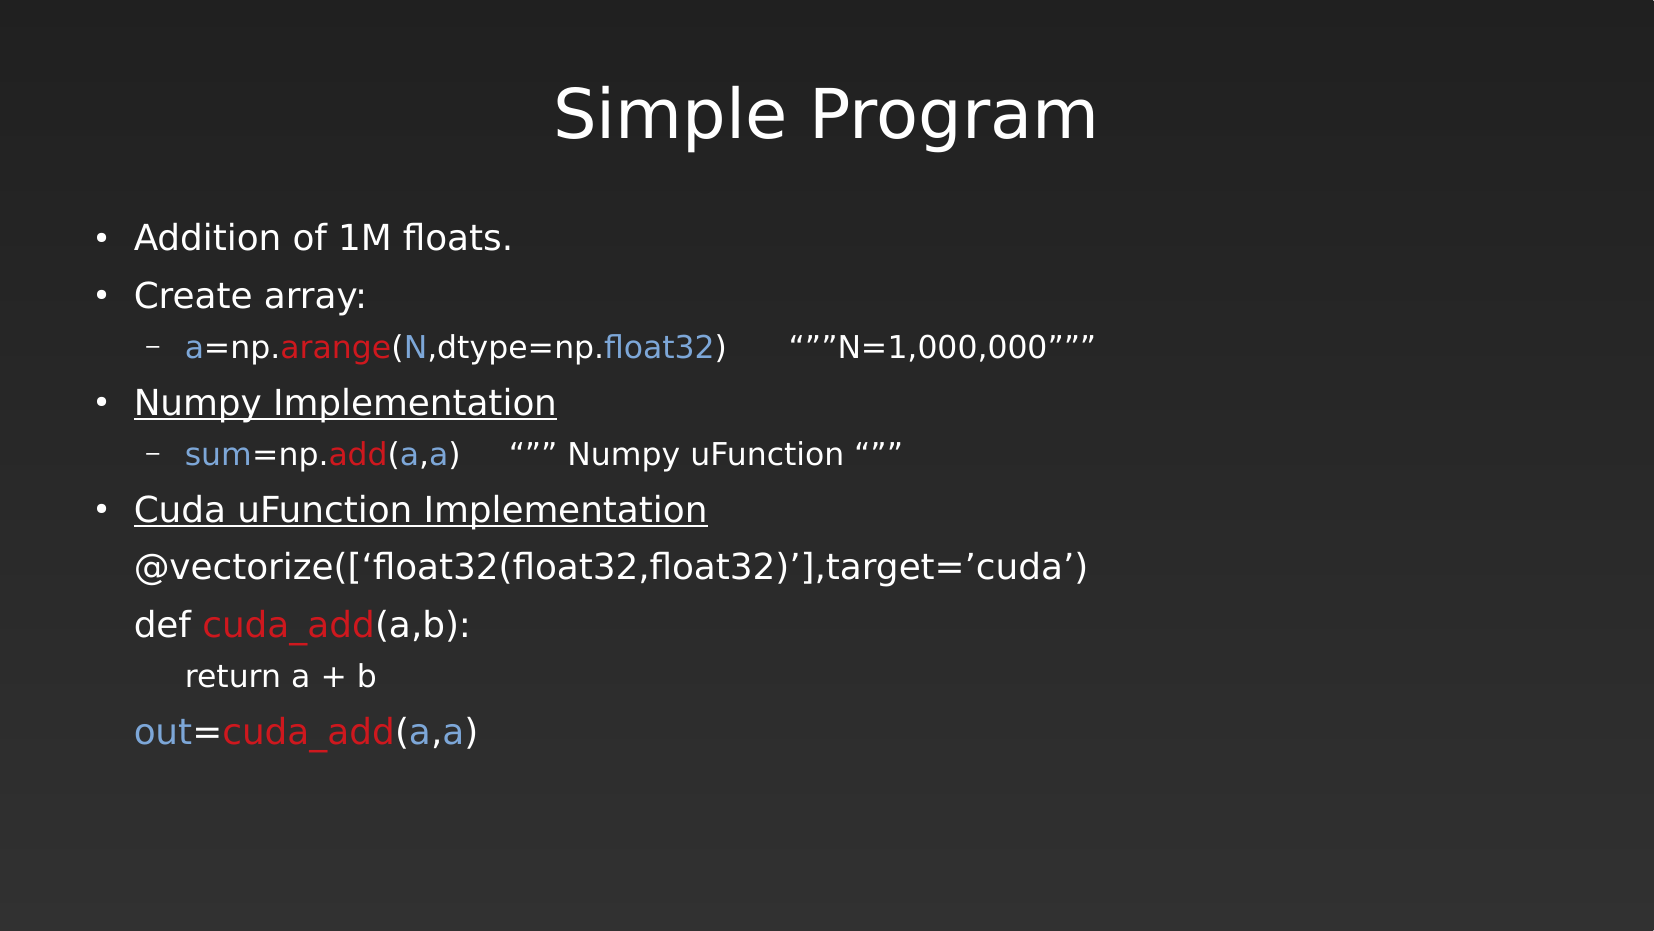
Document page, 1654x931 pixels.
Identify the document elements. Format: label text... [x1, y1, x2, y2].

list Addition of 1M floats. Create array: a=np.arange(N,dtype=np.float32) “””N=1,000,000””” Numpy Implementation sum=np.add(a,a) “”” Numpy uFunction “”” Cuda uFunction Implementation @vectorize([‘float32(float32,float32)’],target=’cuda’) def cuda_add(a,b): return a + b out=cuda_add(a,a) [82, 217, 1571, 758]
title Simple Program [82, 37, 1571, 193]
